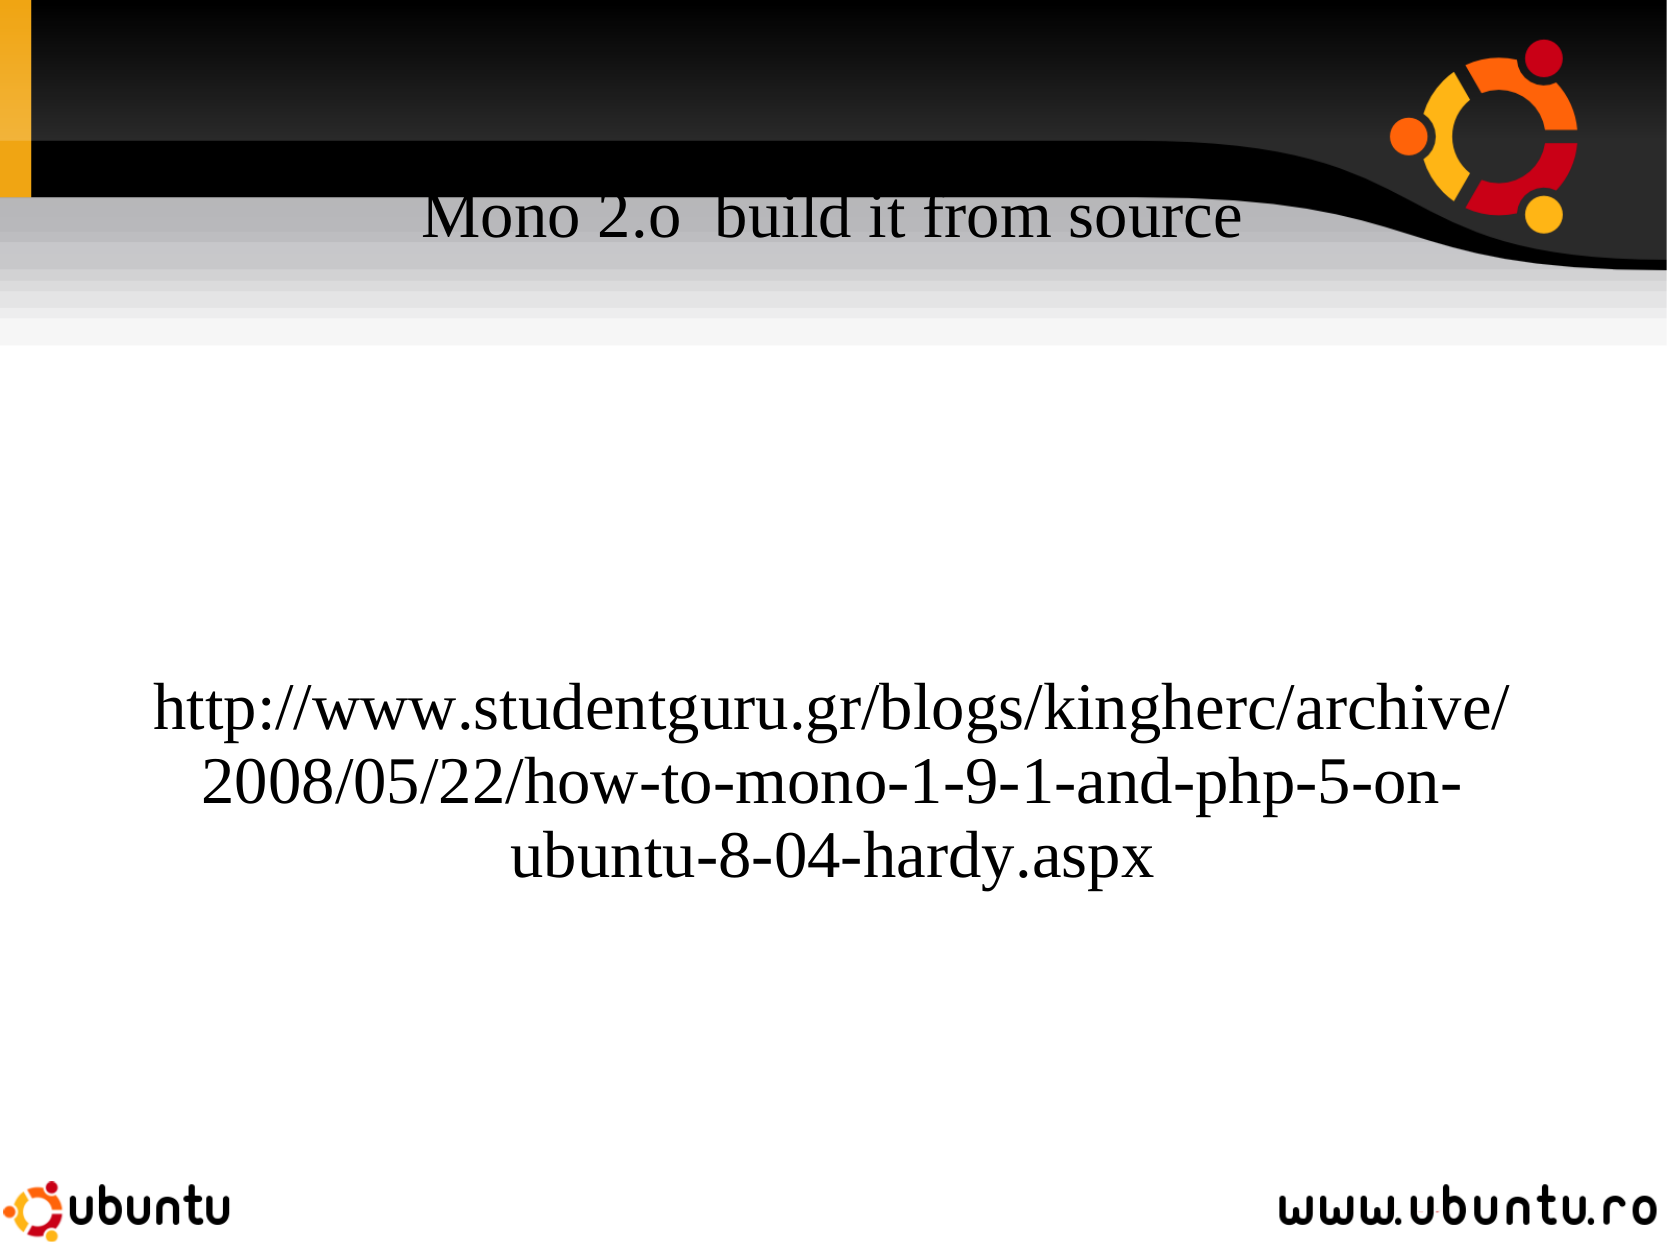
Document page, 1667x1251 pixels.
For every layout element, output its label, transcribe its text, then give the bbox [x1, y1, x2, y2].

title Mono 2.o build it from source [125, 118, 1542, 312]
picture [0, 0, 1667, 1251]
subtitle http://www.studentguru.gr/blogs/kingherc/archive/2008/05/22/how-to-mono-1-9-1-and-php-5-on-ubuntu-8-04-hardy.aspx [125, 368, 1542, 1104]
